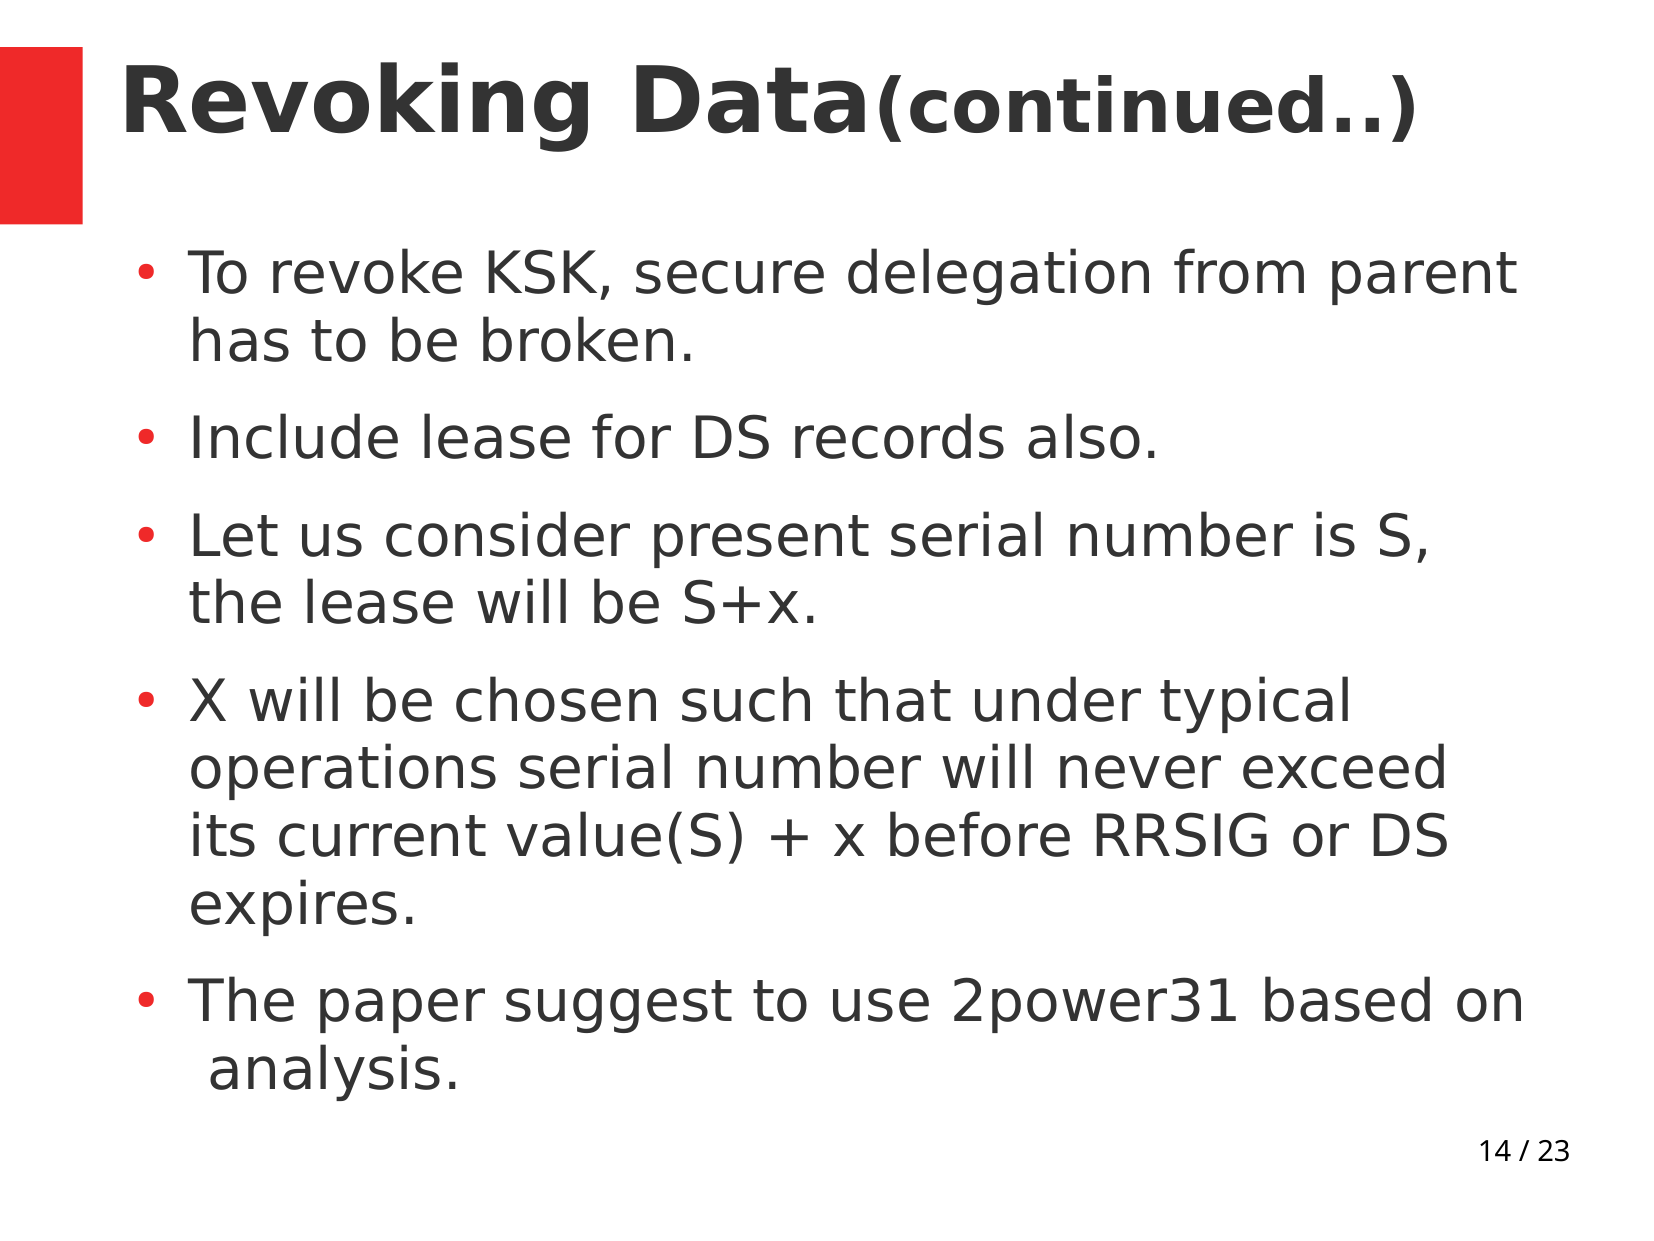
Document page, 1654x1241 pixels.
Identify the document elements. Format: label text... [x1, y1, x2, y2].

list To revoke KSK, secure delegation from parent has to be broken. Include lease for DS records also. Let us consider present serial number is S, the lease will be S+x. X will be chosen such that under typical operations serial number will never exceed its current value(S) + x before RRSIG or DS expires. The paper suggest to use 2power31 based on analysis. [118, 240, 1536, 960]
title Revoking Data(continued..) [118, 0, 1571, 211]
